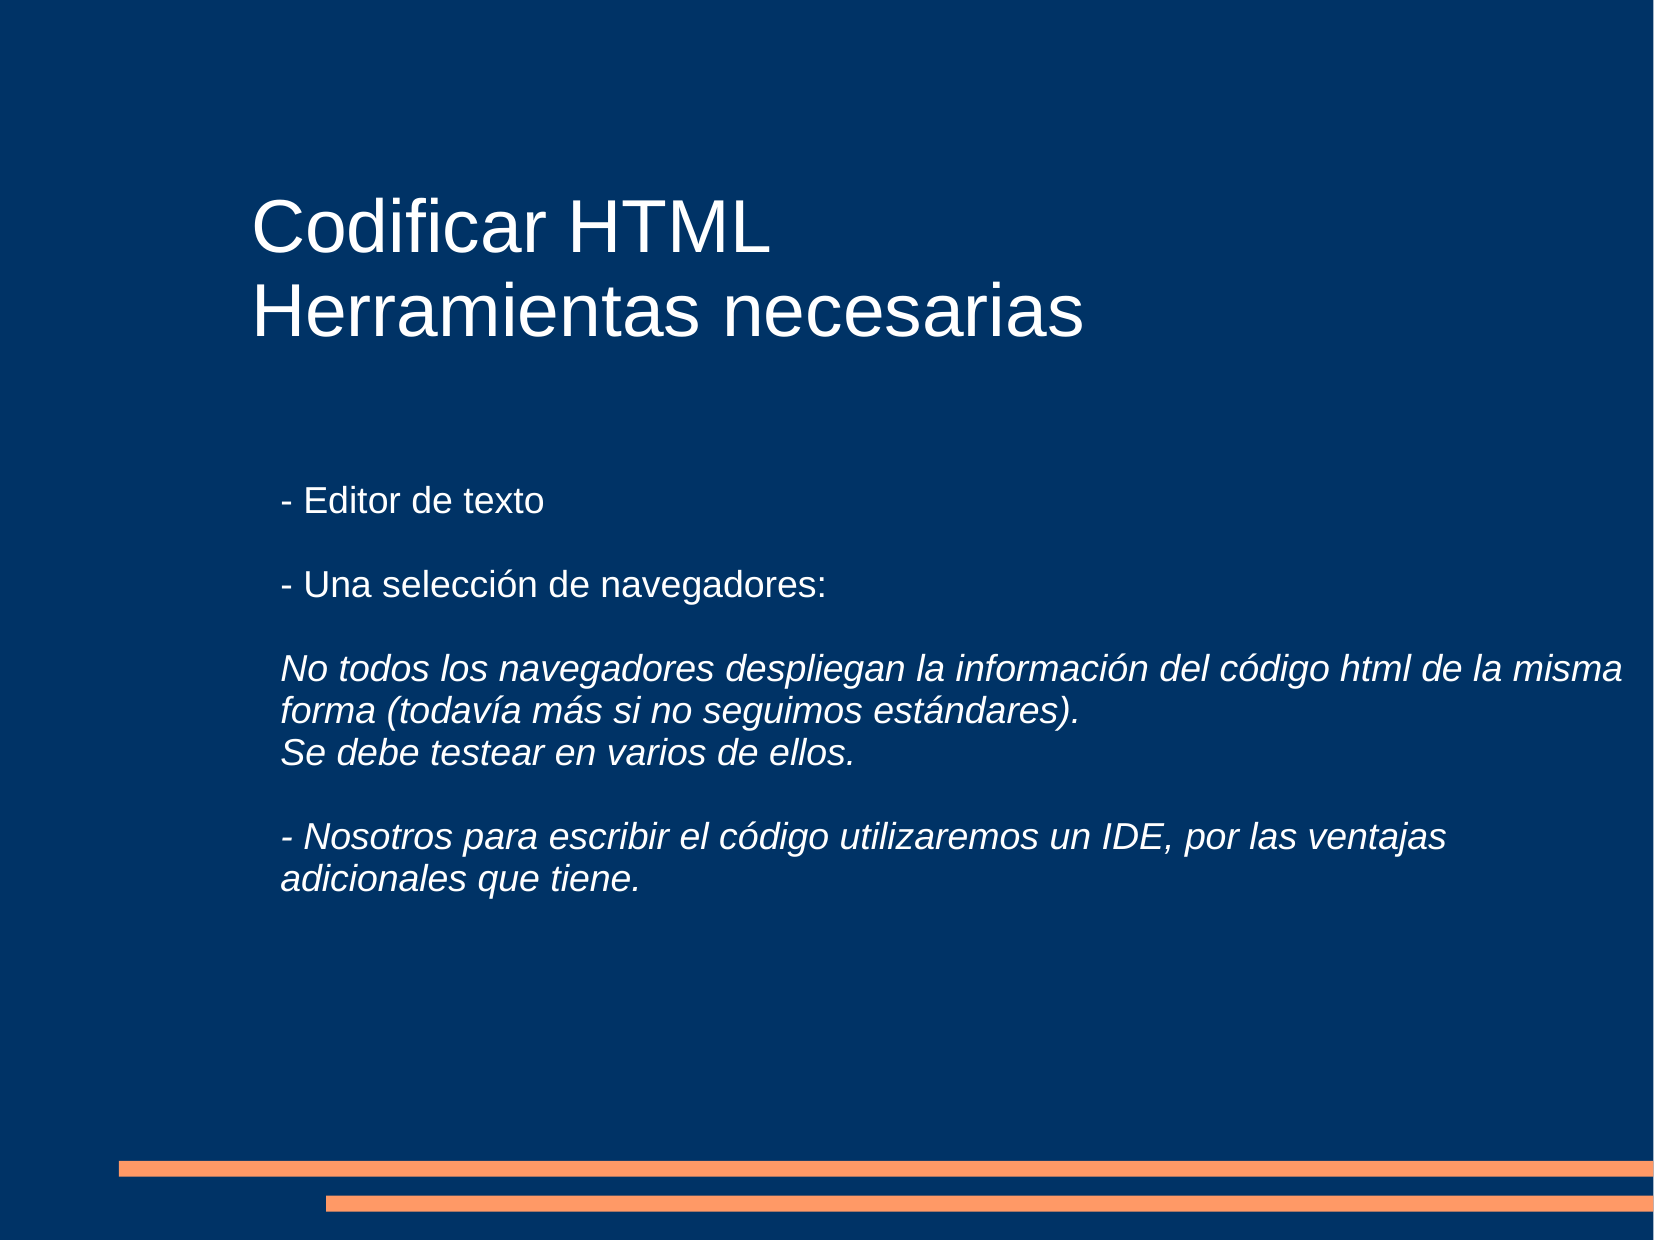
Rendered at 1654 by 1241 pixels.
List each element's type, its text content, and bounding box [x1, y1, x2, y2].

text_box - Editor de texto - Una selección de navegadores: No todos los navegadores despliegan la información del código html de la misma forma (todavía más si no seguimos estándares). Se debe testear en varios de ellos. - Nosotros para escribir el código utilizaremos un IDE, por las ventajas adicionales que tiene. [265, 472, 1654, 950]
text_box Codificar HTML Herramientas necesarias [236, 177, 1359, 360]
